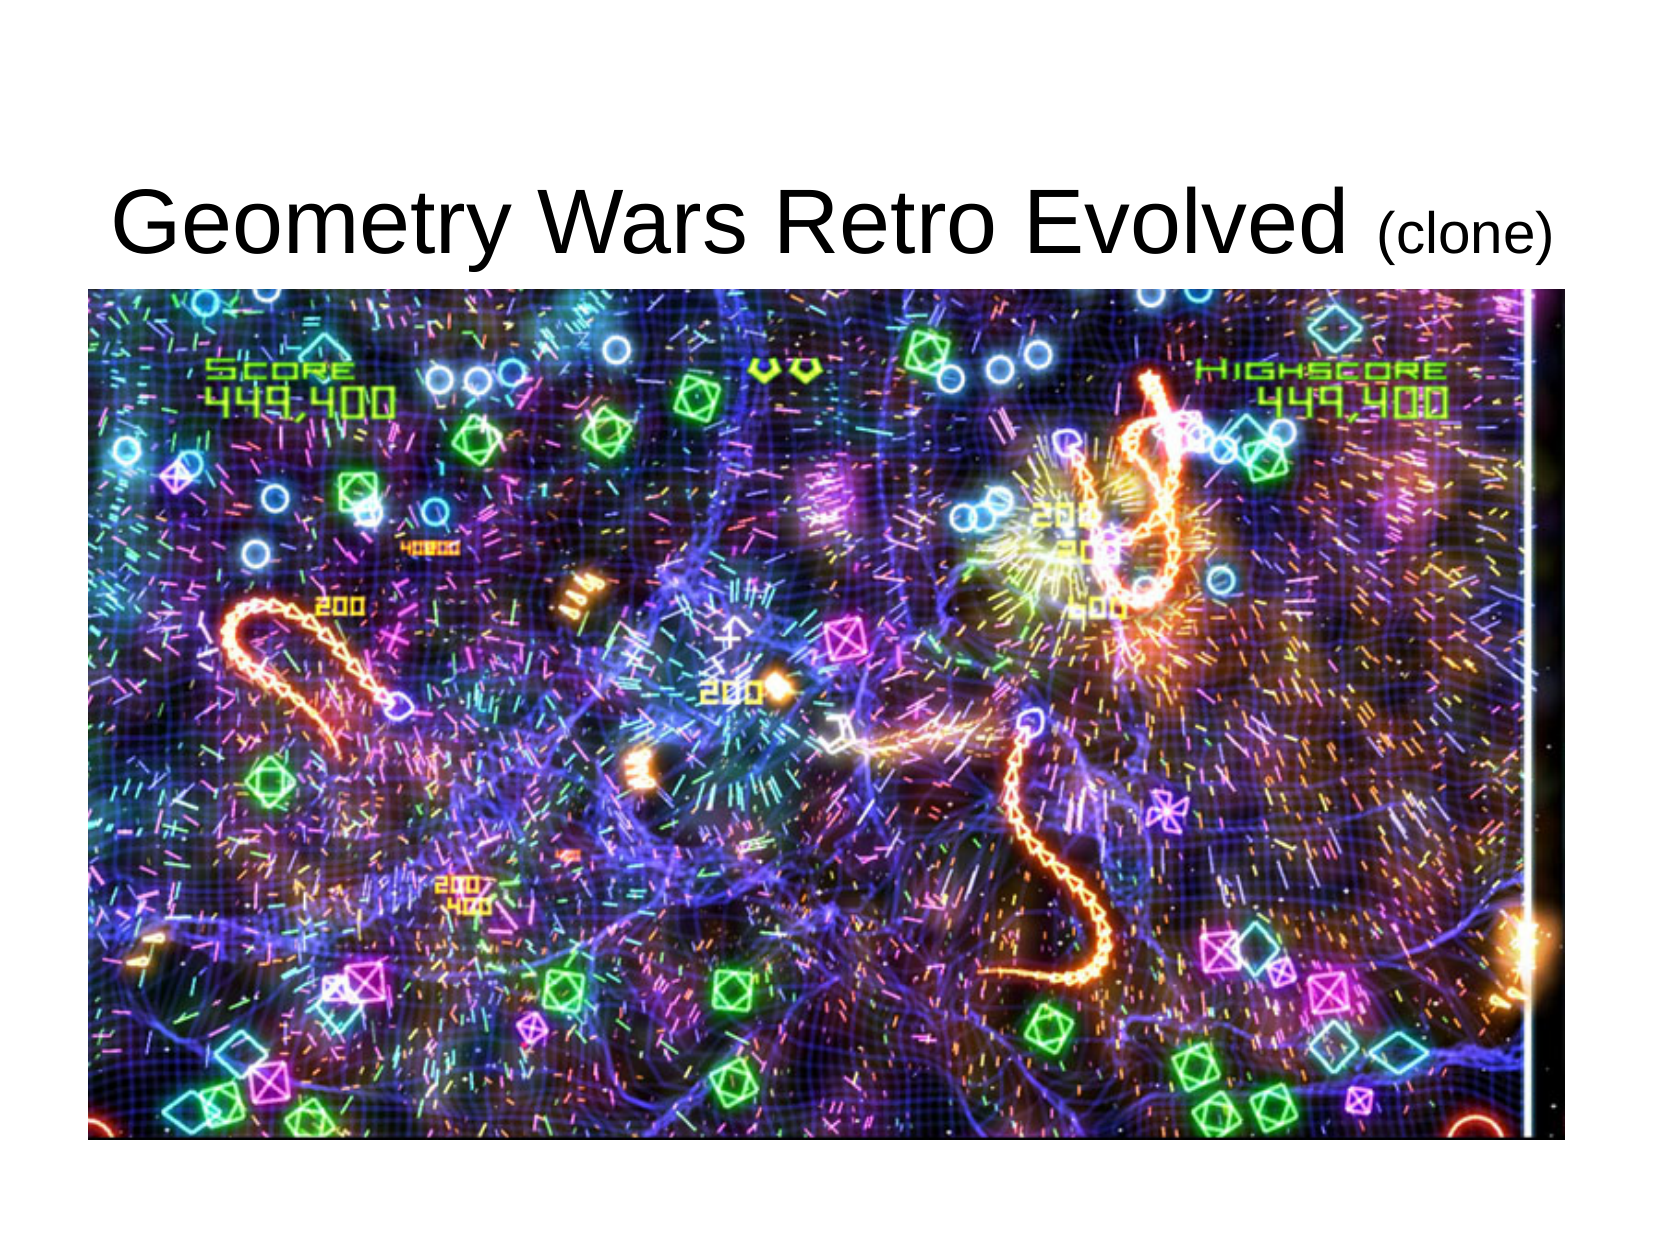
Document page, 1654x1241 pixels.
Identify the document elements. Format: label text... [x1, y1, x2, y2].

picture [88, 289, 1565, 1140]
title Geometry Wars Retro Evolved (clone) [88, 118, 1577, 326]
